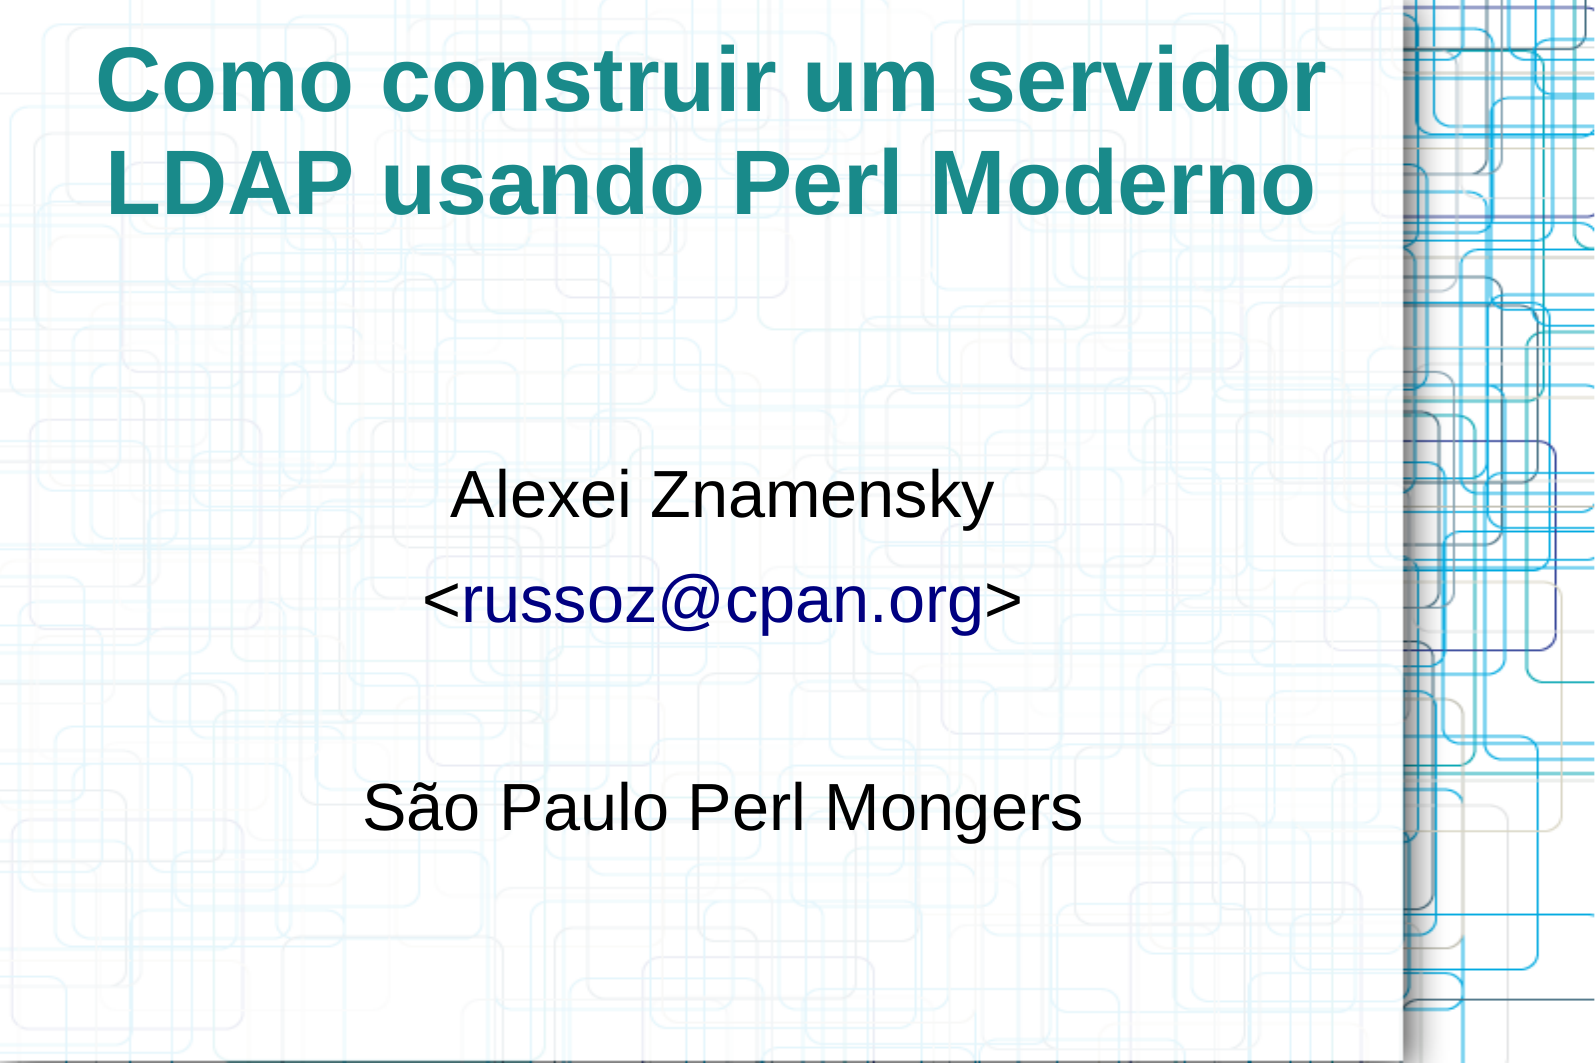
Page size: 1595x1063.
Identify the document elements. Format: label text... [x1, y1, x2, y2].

list Alexei Znamensky <russoz@cpan.org> São Paulo Perl Mongers [79, 248, 1367, 951]
picture [0, 0, 1595, 1063]
title Como construir um servidor LDAP usando Perl Moderno [56, 28, 1367, 234]
